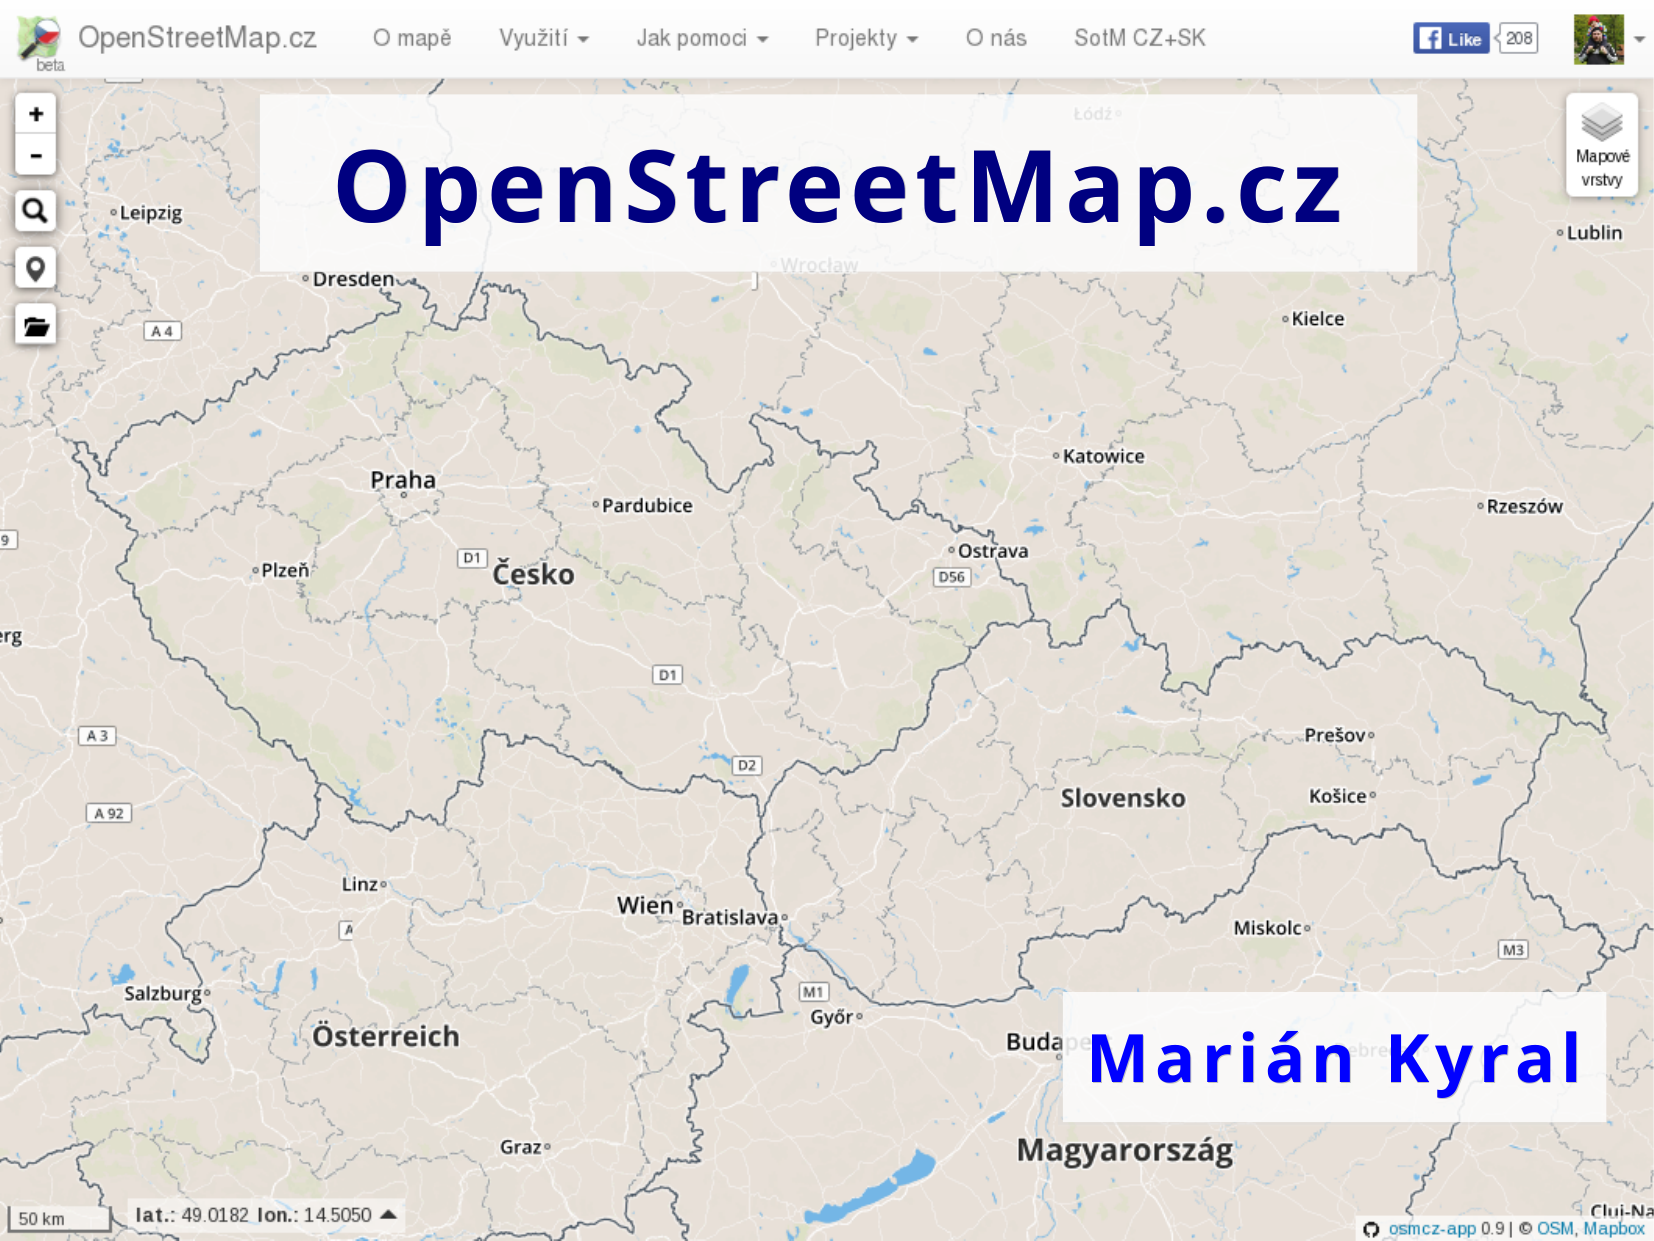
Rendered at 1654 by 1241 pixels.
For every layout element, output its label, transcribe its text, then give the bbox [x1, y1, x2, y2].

picture [0, 0, 1654, 1241]
text_box Marián Kyral [1062, 992, 1607, 1123]
text_box OpenStreetMap.cz [259, 94, 1418, 272]
